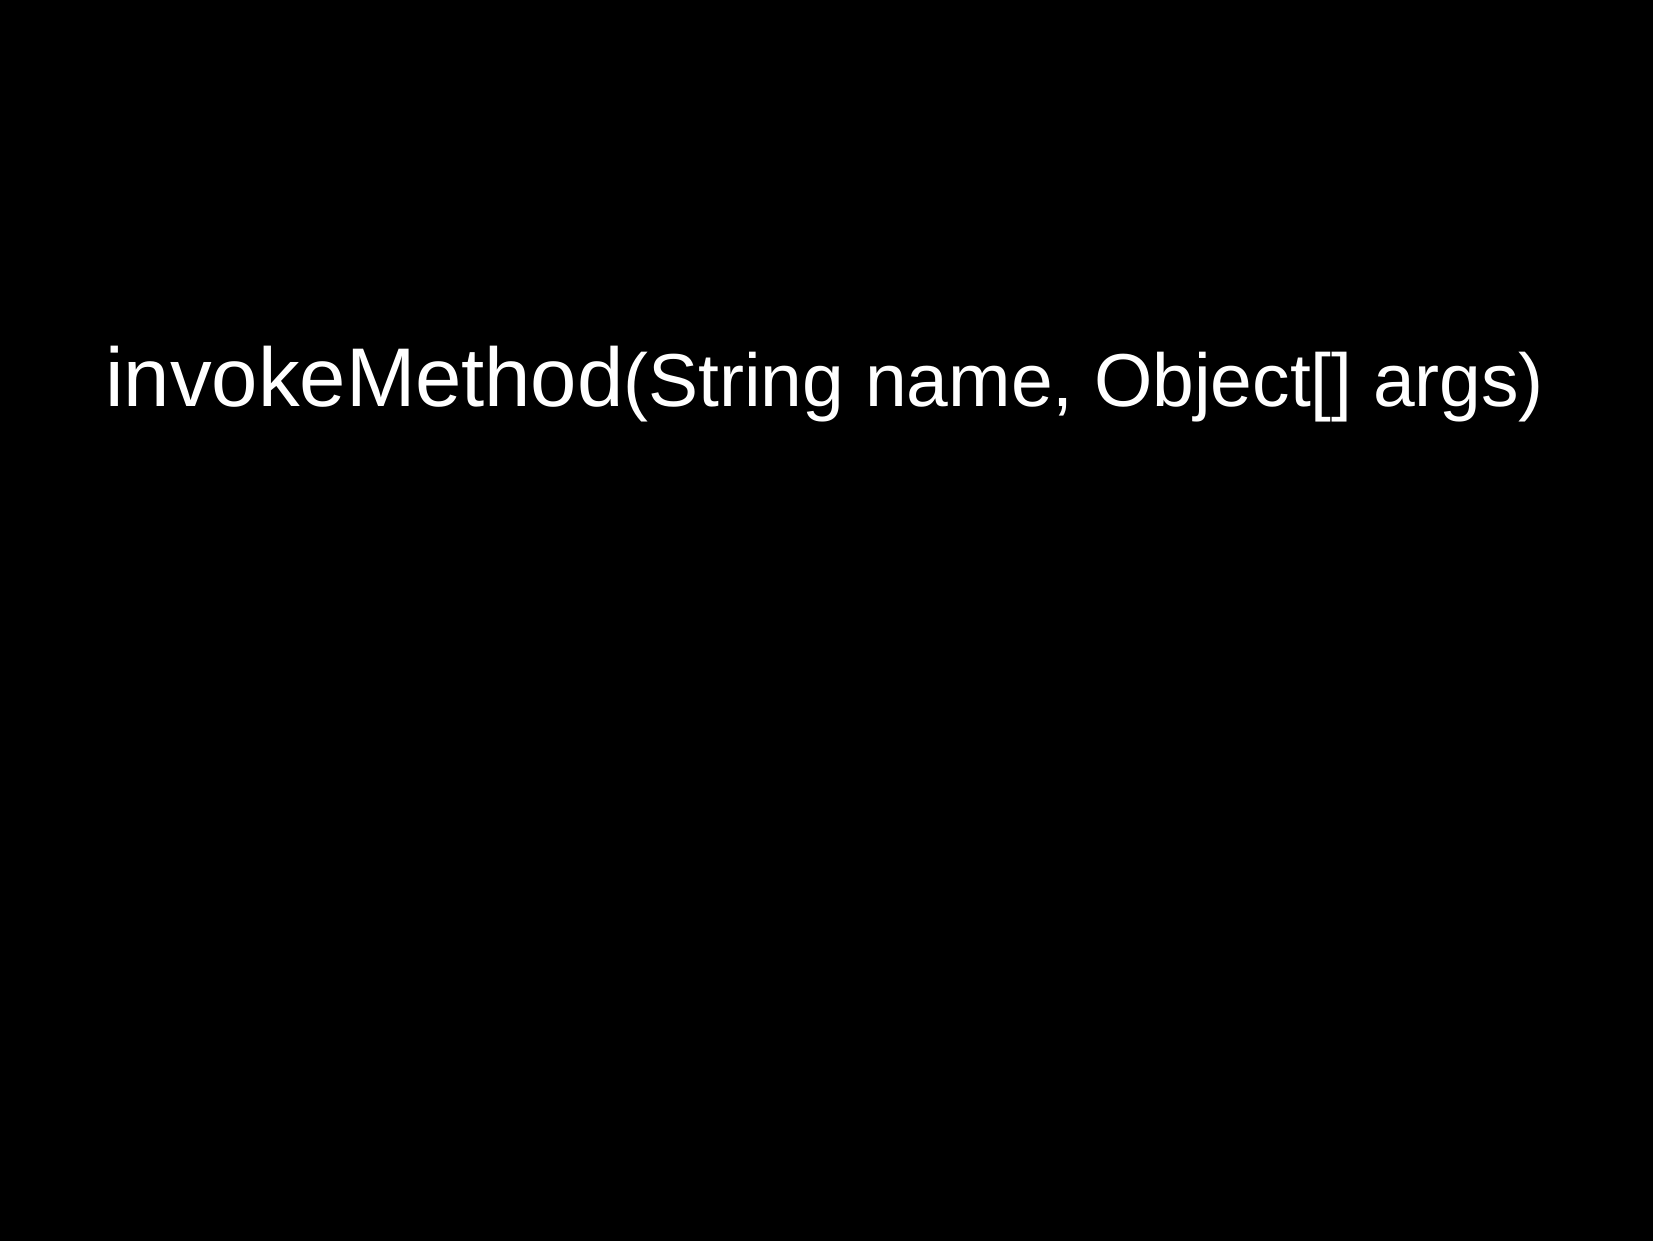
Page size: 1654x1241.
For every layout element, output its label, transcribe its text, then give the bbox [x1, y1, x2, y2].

title invokeMethod(String name, Object[] args) [37, 238, 1613, 872]
